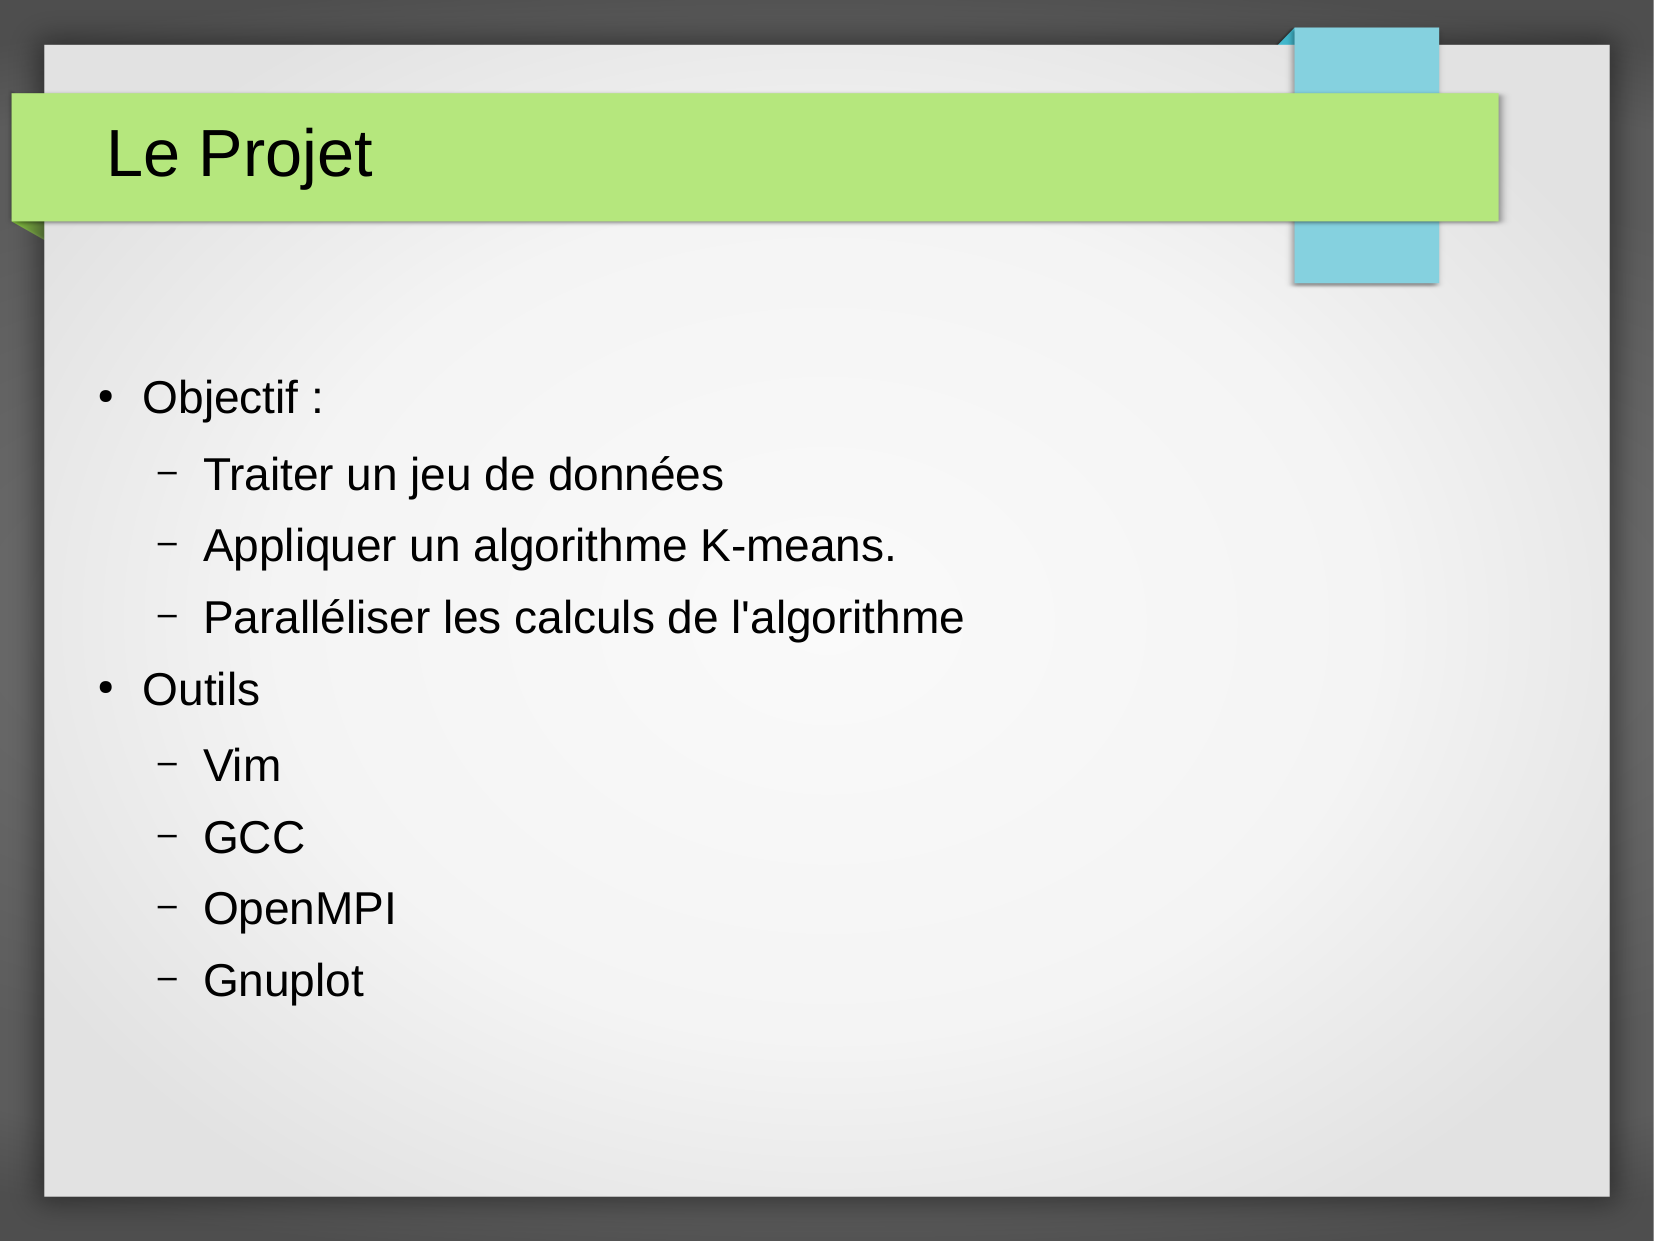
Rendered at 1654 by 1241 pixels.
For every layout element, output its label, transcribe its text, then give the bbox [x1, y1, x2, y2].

picture [0, 0, 1654, 1241]
title Le Projet [82, 94, 1264, 213]
list Objectif : Traiter un jeu de données Appliquer un algorithme K-means. Paralléliser les calculs de l'algorithme Outils Vim GCC OpenMPI Gnuplot [82, 295, 1571, 1015]
